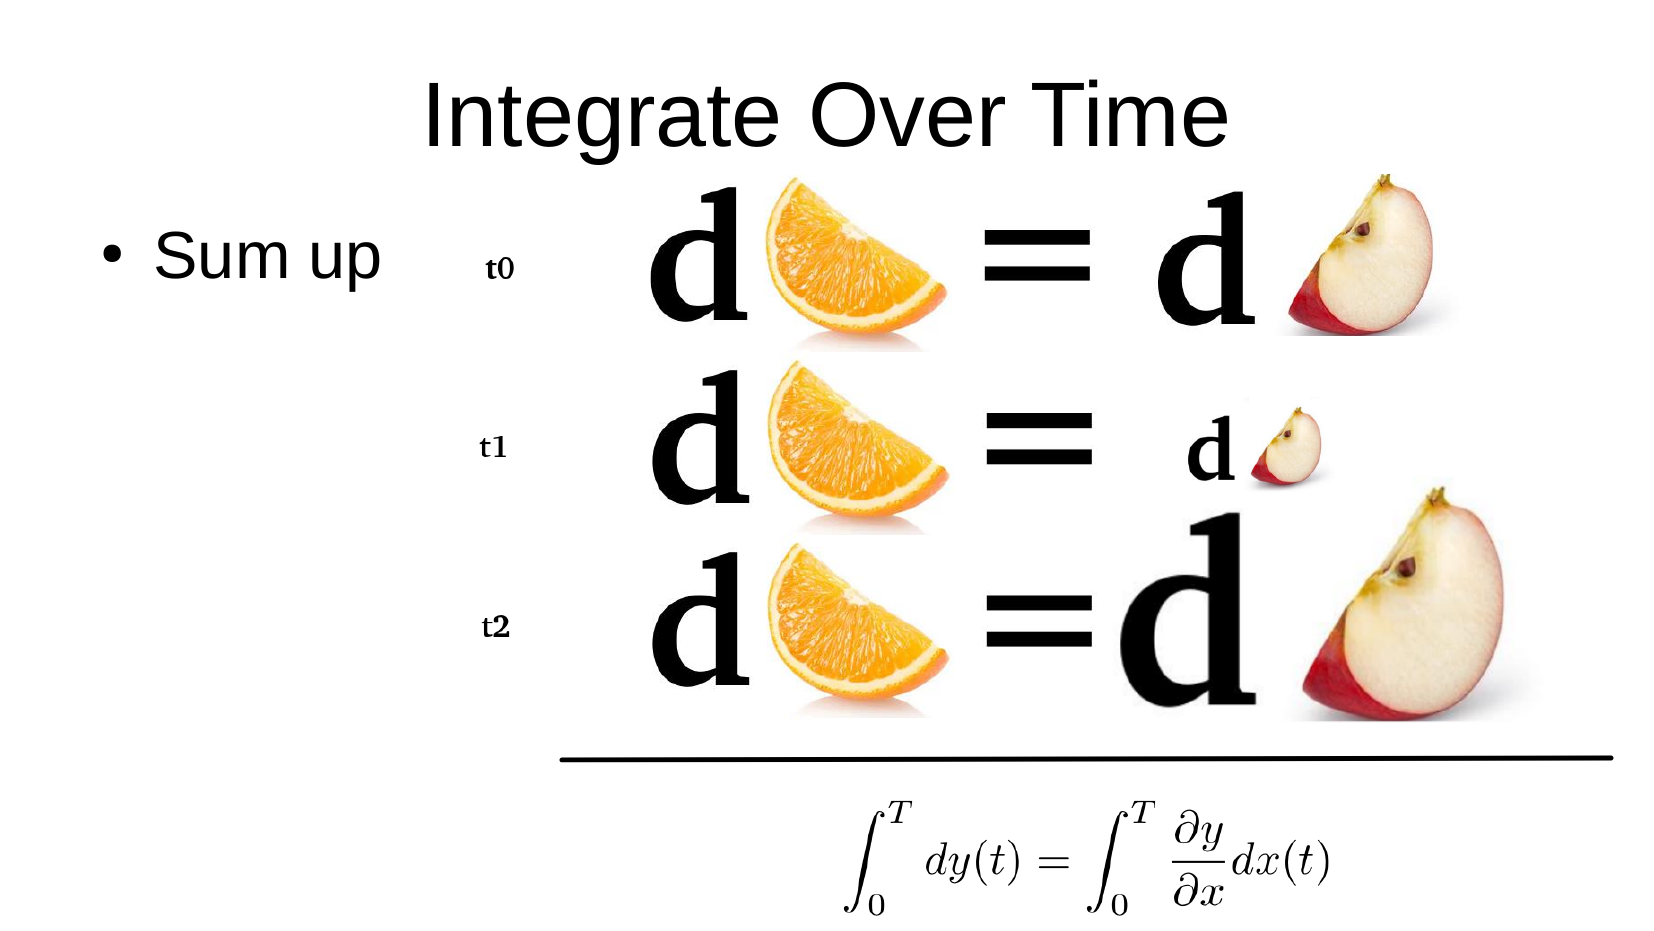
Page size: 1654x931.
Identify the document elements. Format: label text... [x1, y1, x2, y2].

list Sum up [82, 217, 450, 758]
title Integrate Over Time [82, 37, 1571, 193]
picture [450, 174, 1624, 930]
